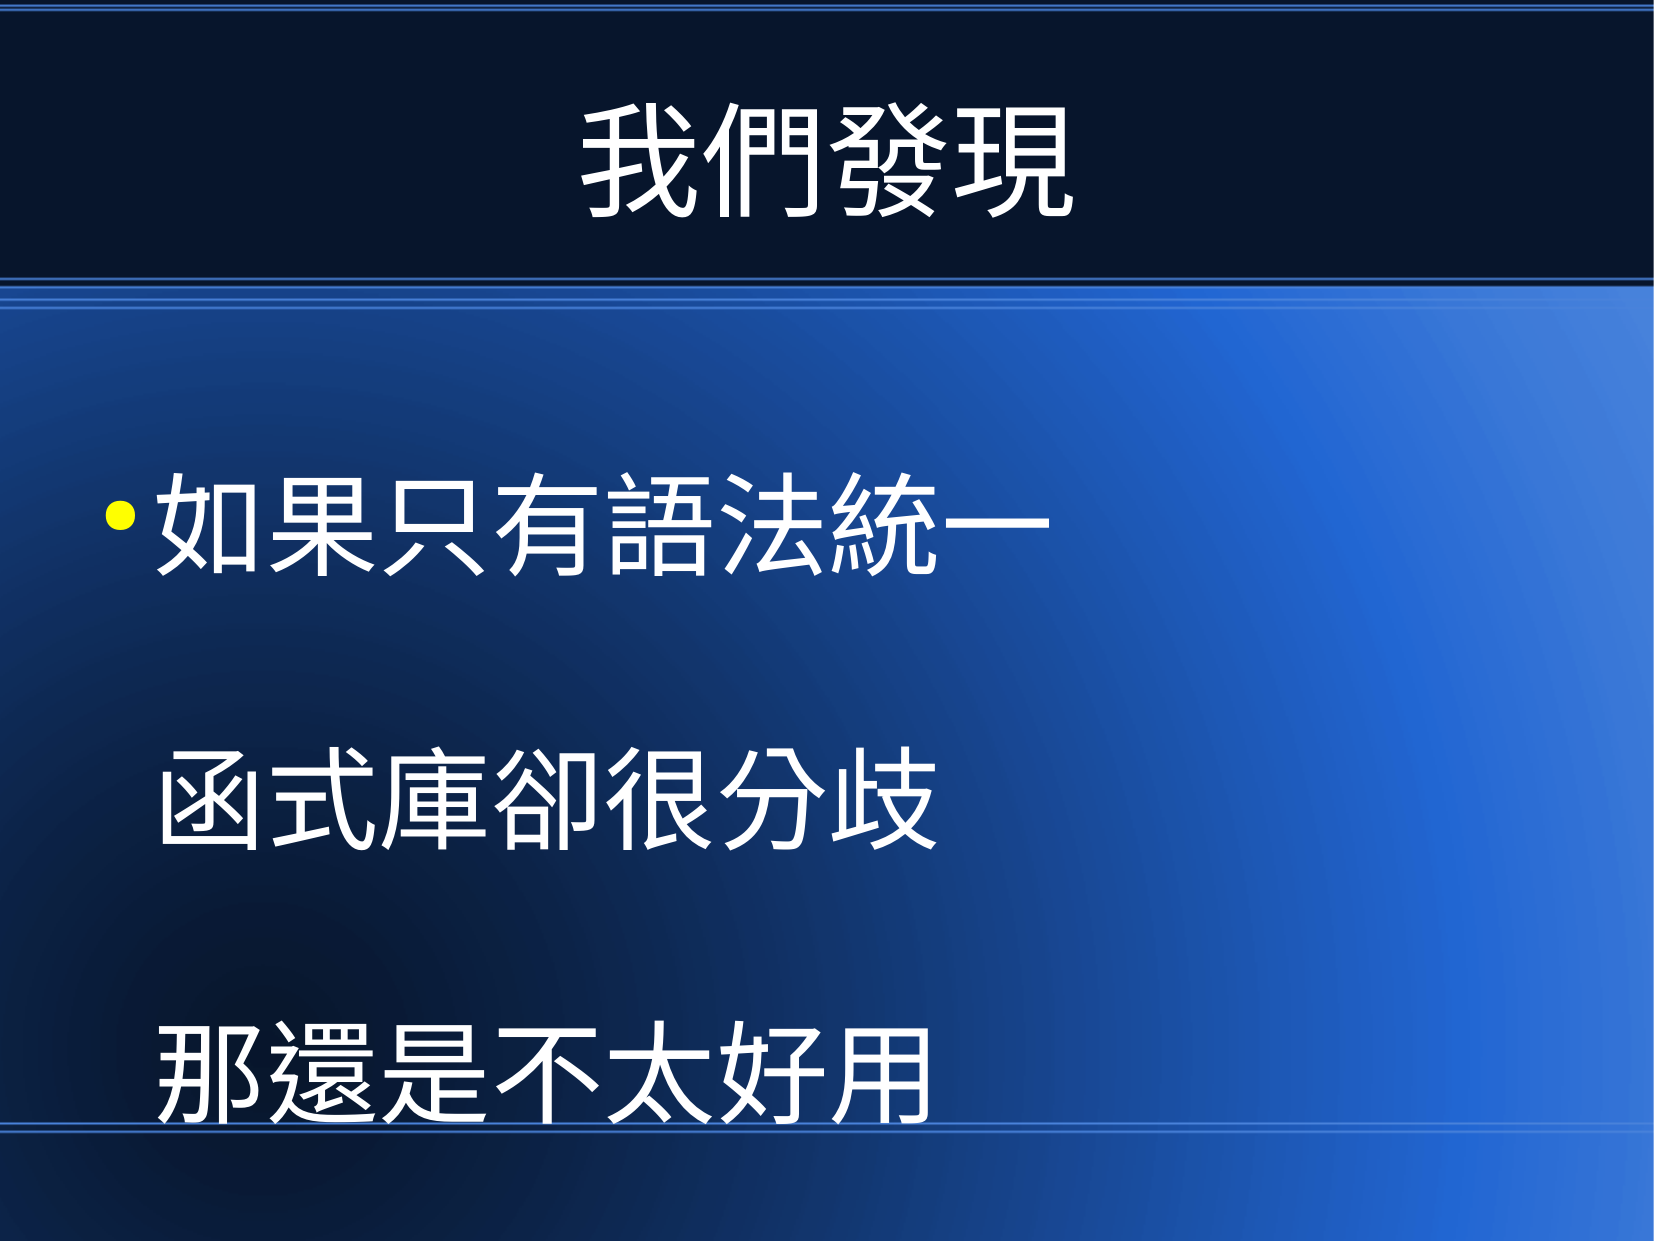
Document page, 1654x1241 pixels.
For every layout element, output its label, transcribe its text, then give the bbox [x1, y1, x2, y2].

title 我們發現 [82, 49, 1571, 257]
list 如果只有語法統一 函式庫卻很分歧 那還是不太好用 [82, 355, 1571, 1241]
picture [0, 0, 1654, 1241]
